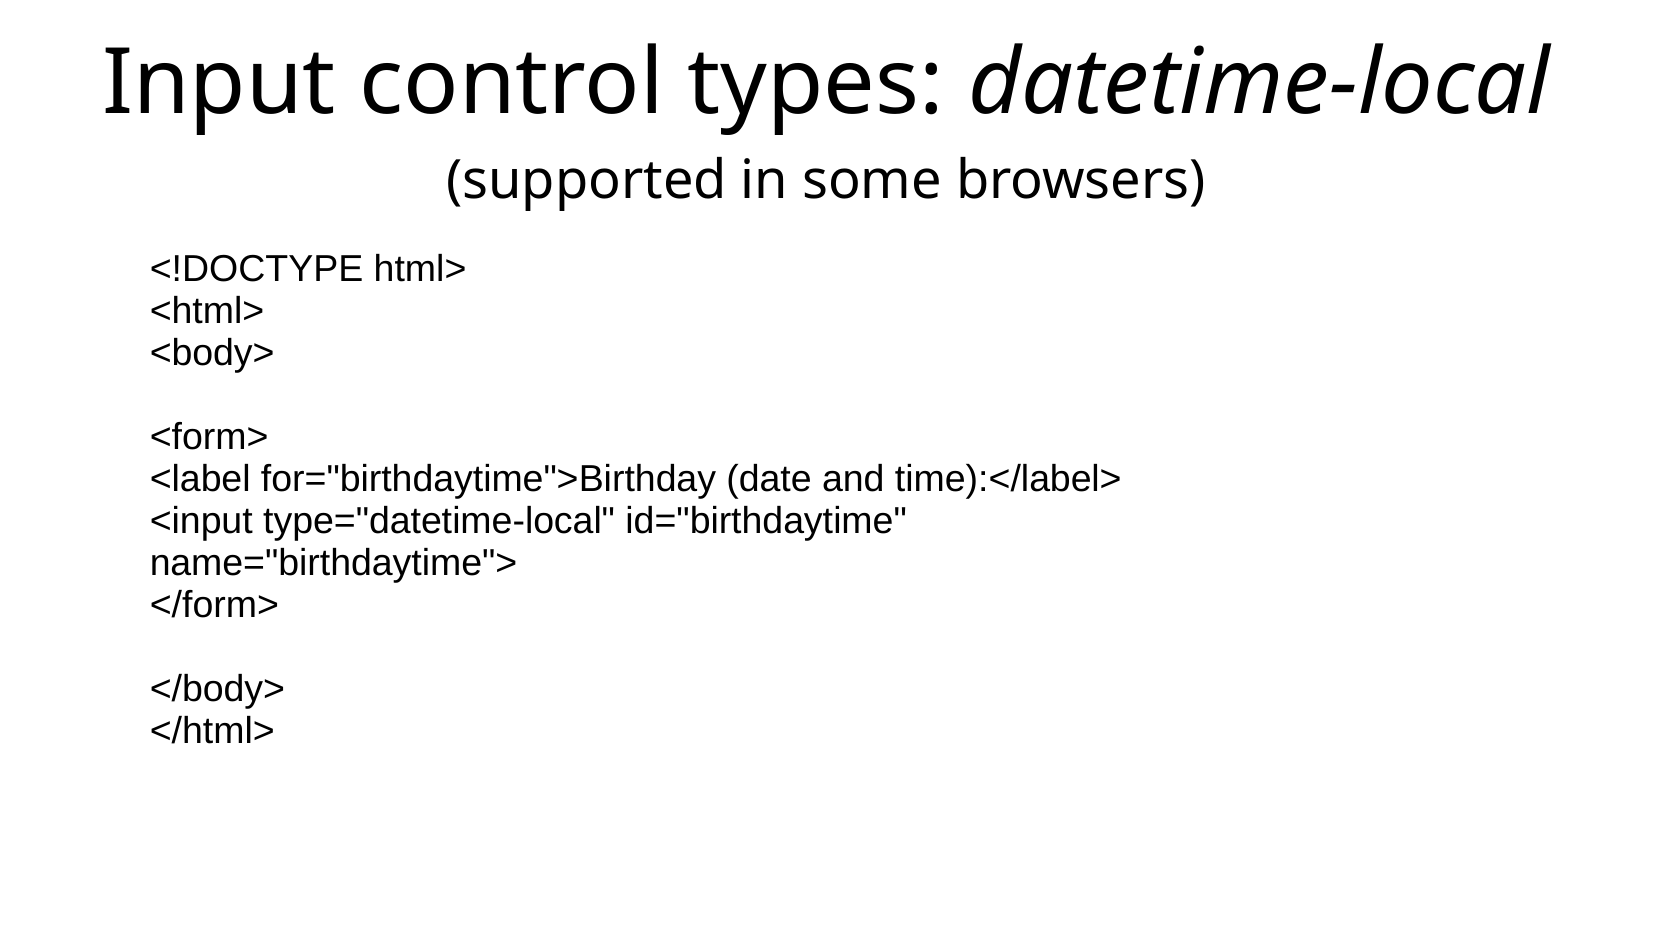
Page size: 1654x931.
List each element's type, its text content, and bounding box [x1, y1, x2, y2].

title Input control types: datetime-local (supported in some browsers) [82, 26, 1571, 203]
text_box <!DOCTYPE html> <html> <body> <form> <label for="birthdaytime">Birthday (date and time):</label> <input type="datetime-local" id="birthdaytime" name="birthdaytime"> </form> </body> </html> [135, 240, 1156, 759]
